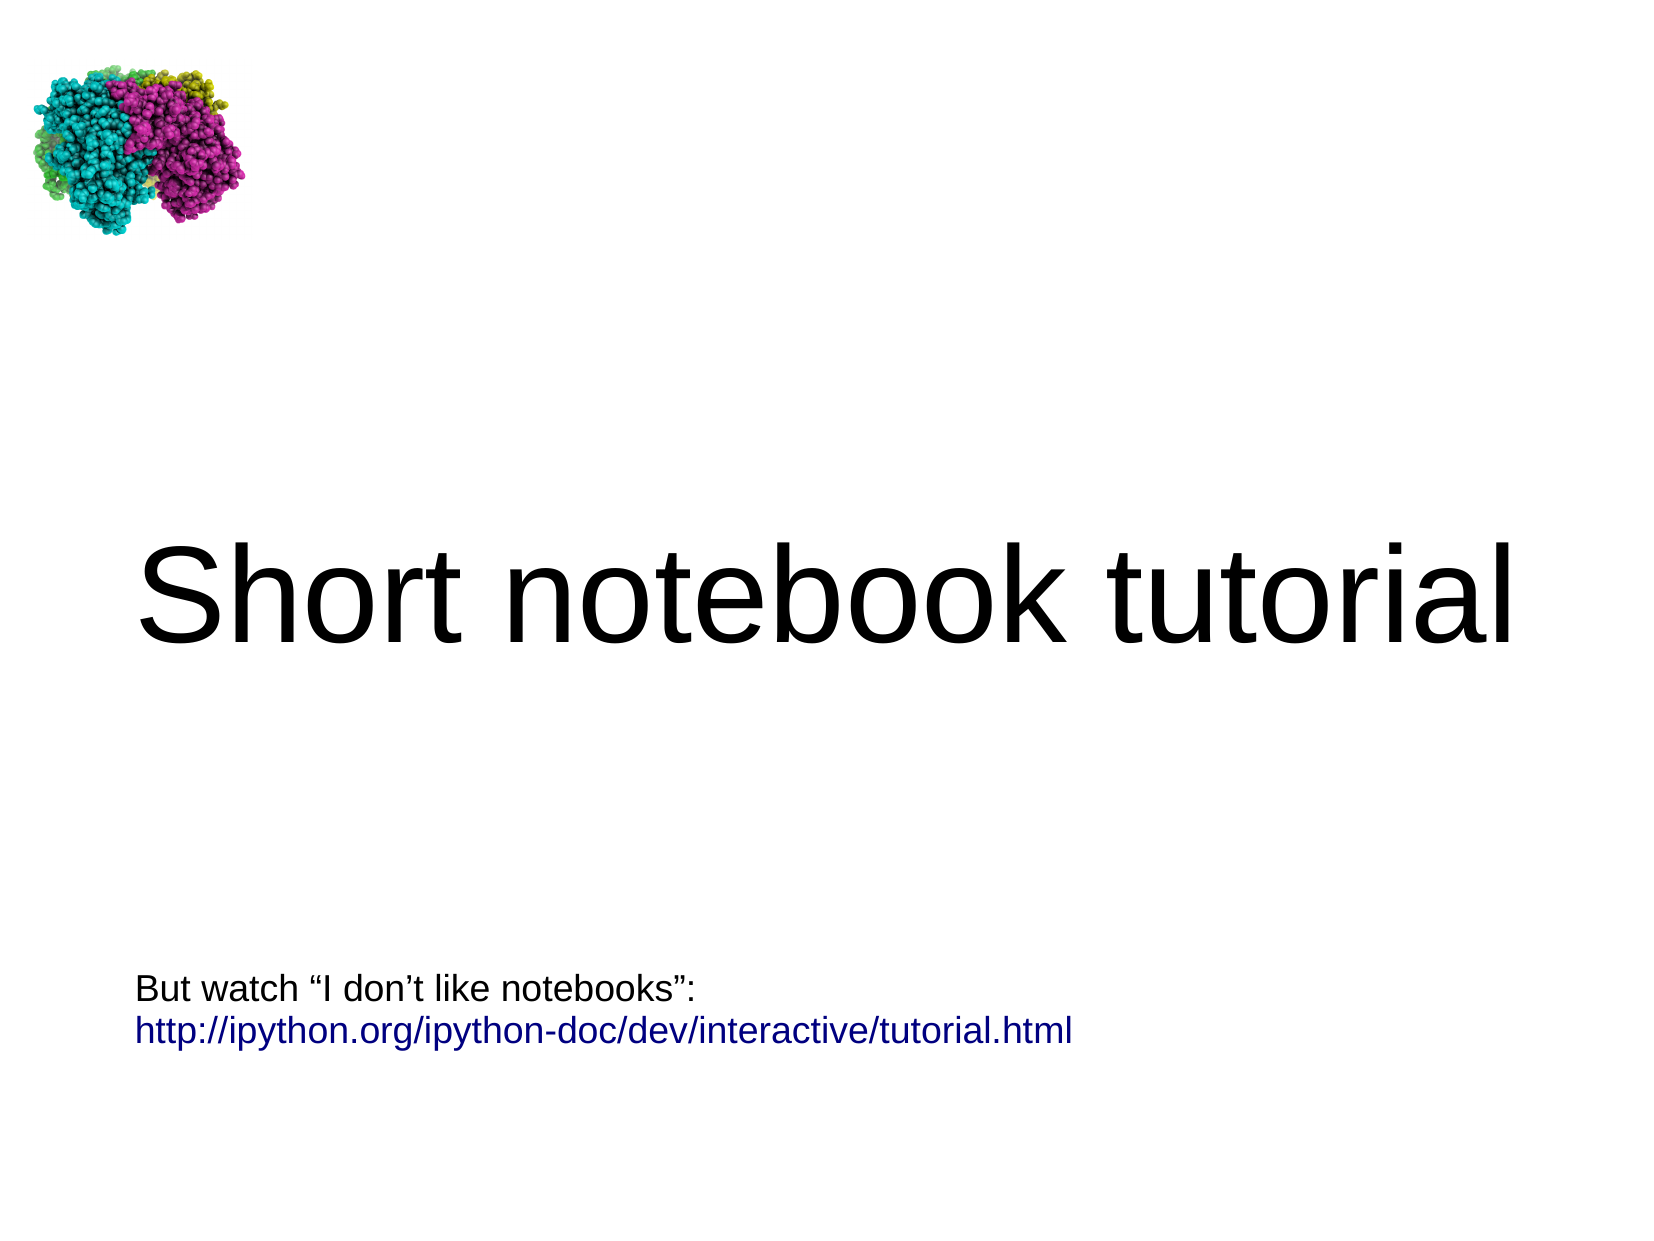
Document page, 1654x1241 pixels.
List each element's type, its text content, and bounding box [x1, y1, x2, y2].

text_box But watch “I don’t like notebooks”: http://ipython.org/ipython-doc/dev/interactive/tutorial.html [120, 960, 1591, 1059]
subtitle Short notebook tutorial [82, 114, 1571, 1075]
picture [27, 59, 253, 240]
